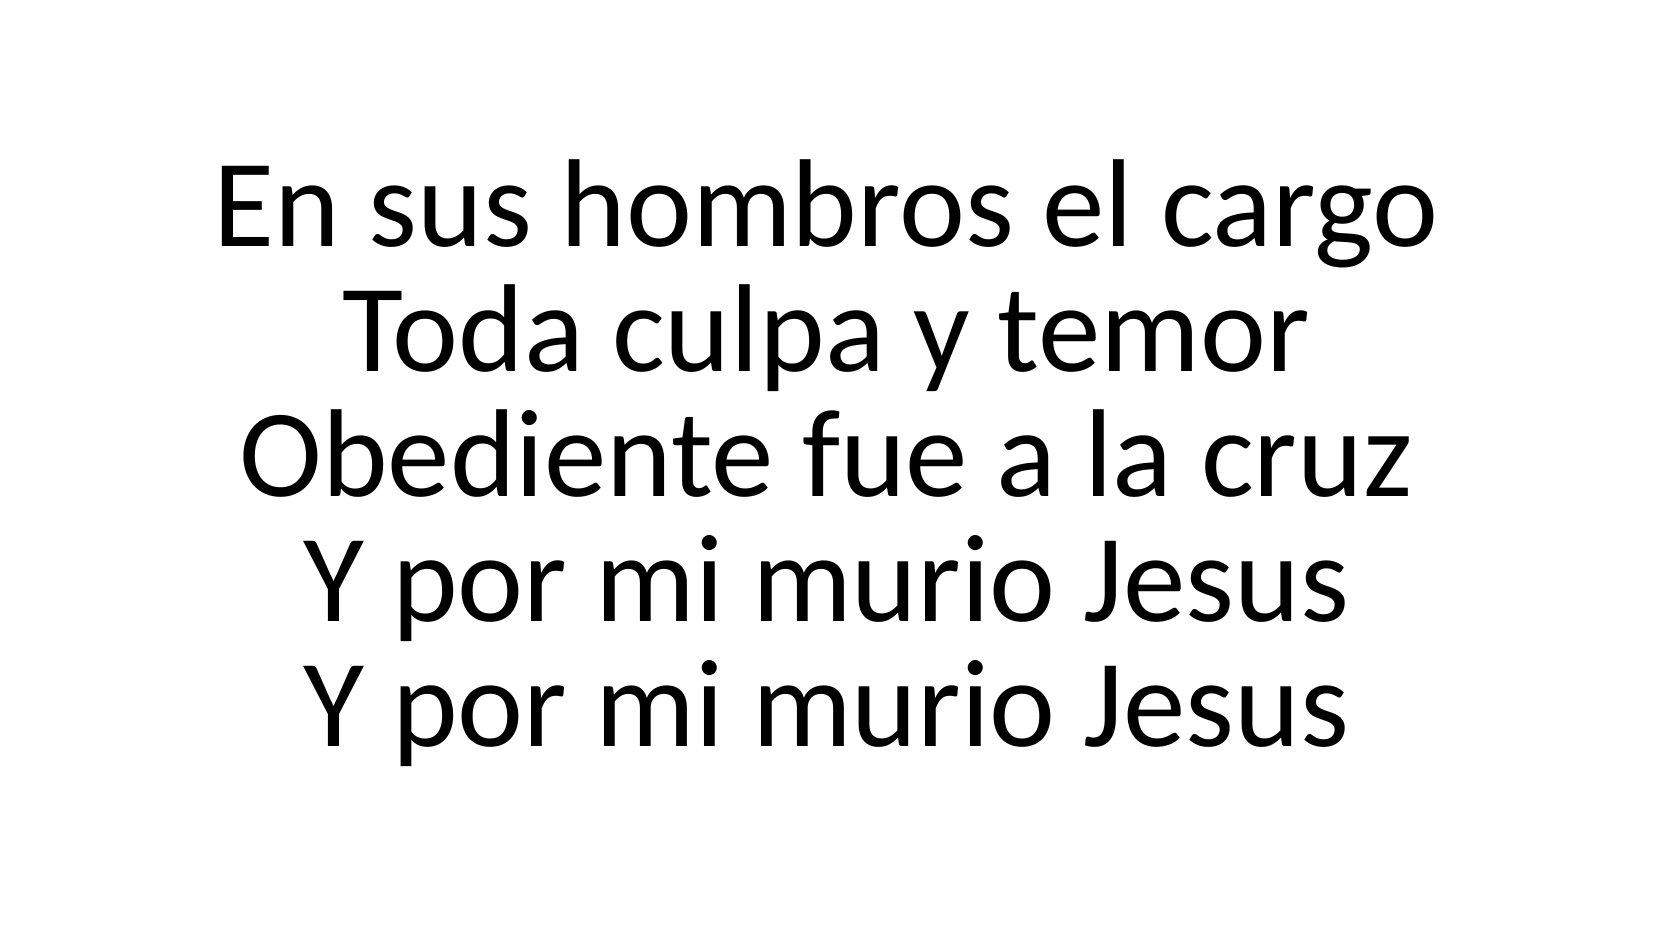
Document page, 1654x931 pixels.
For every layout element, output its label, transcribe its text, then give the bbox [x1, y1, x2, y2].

title En sus hombros el cargo Toda culpa y temor Obediente fue a la cruz Y por mi murio Jesus Y por mi murio Jesus [0, 0, 1654, 931]
